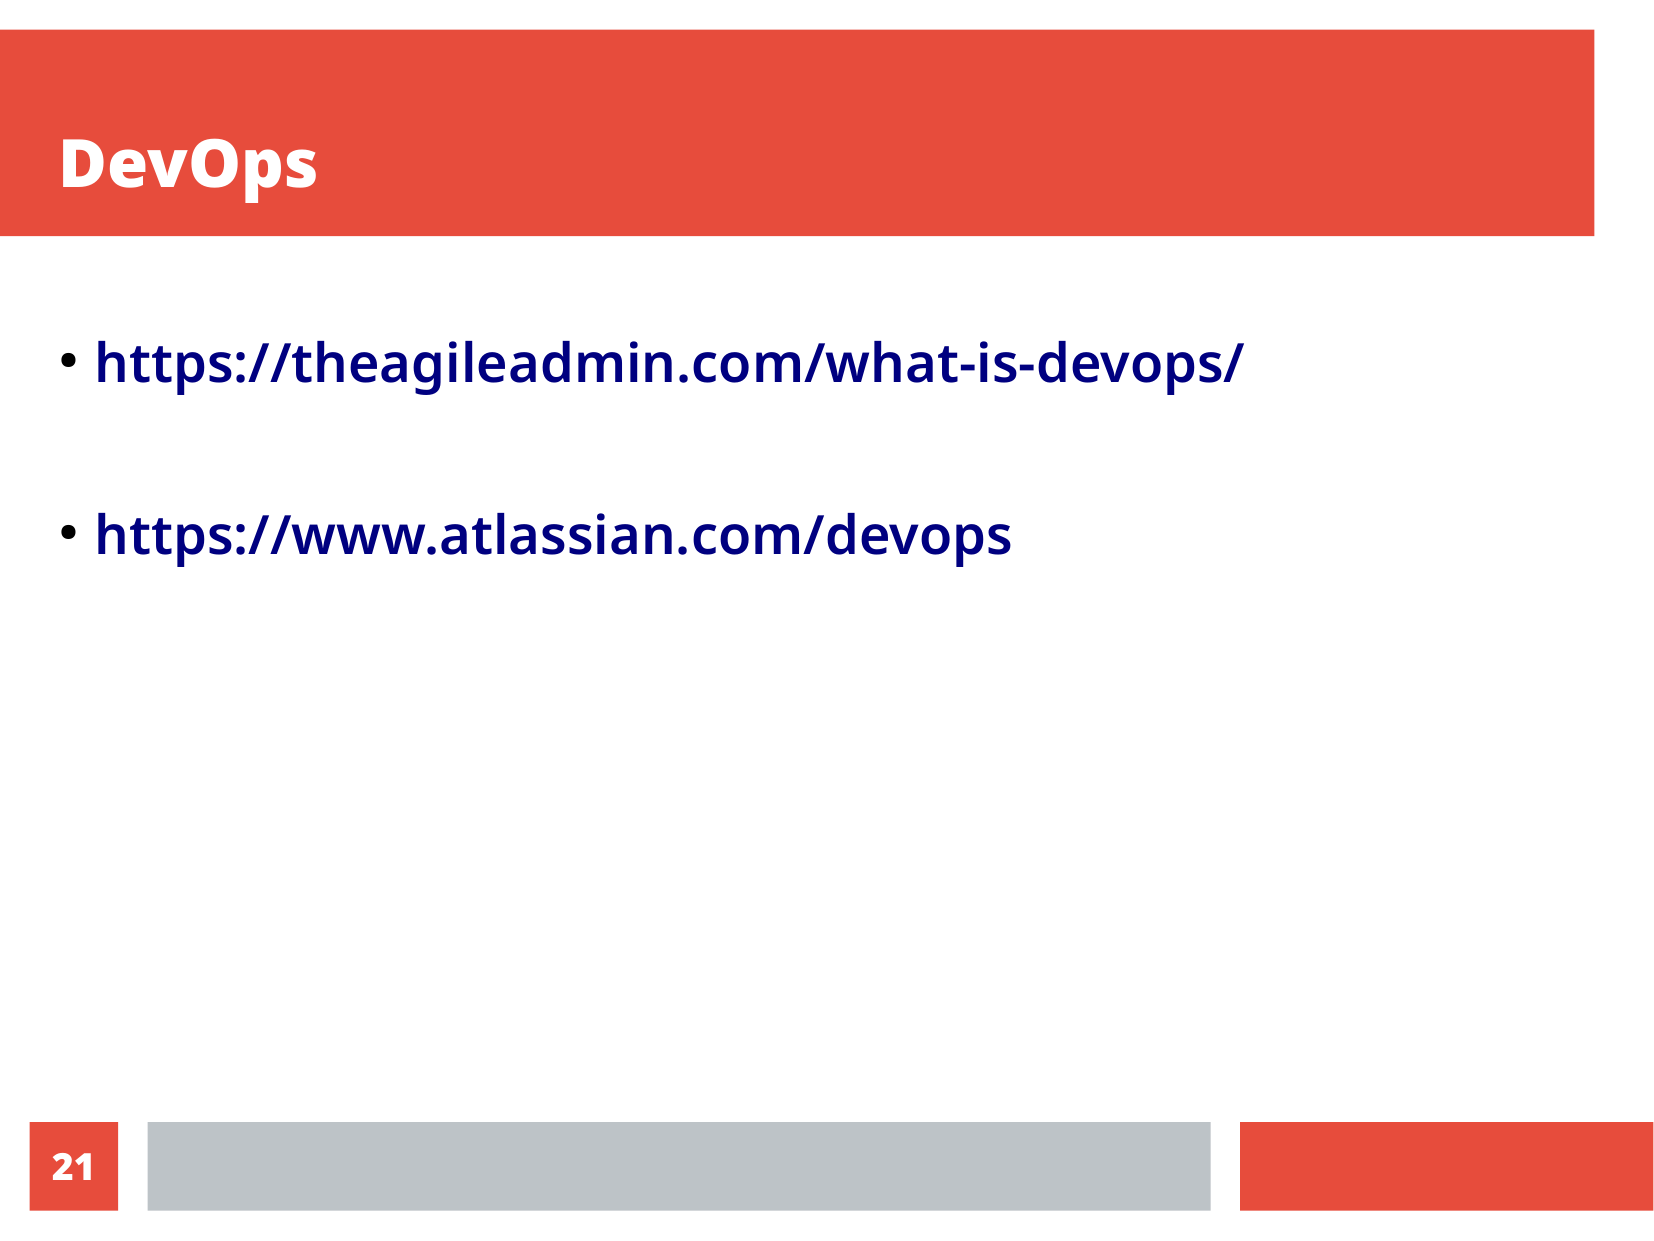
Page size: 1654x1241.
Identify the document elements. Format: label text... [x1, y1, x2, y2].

list https://theagileadmin.com/what-is-devops/ https://www.atlassian.com/devops [59, 324, 1565, 1093]
title DevOps [59, 59, 1595, 207]
